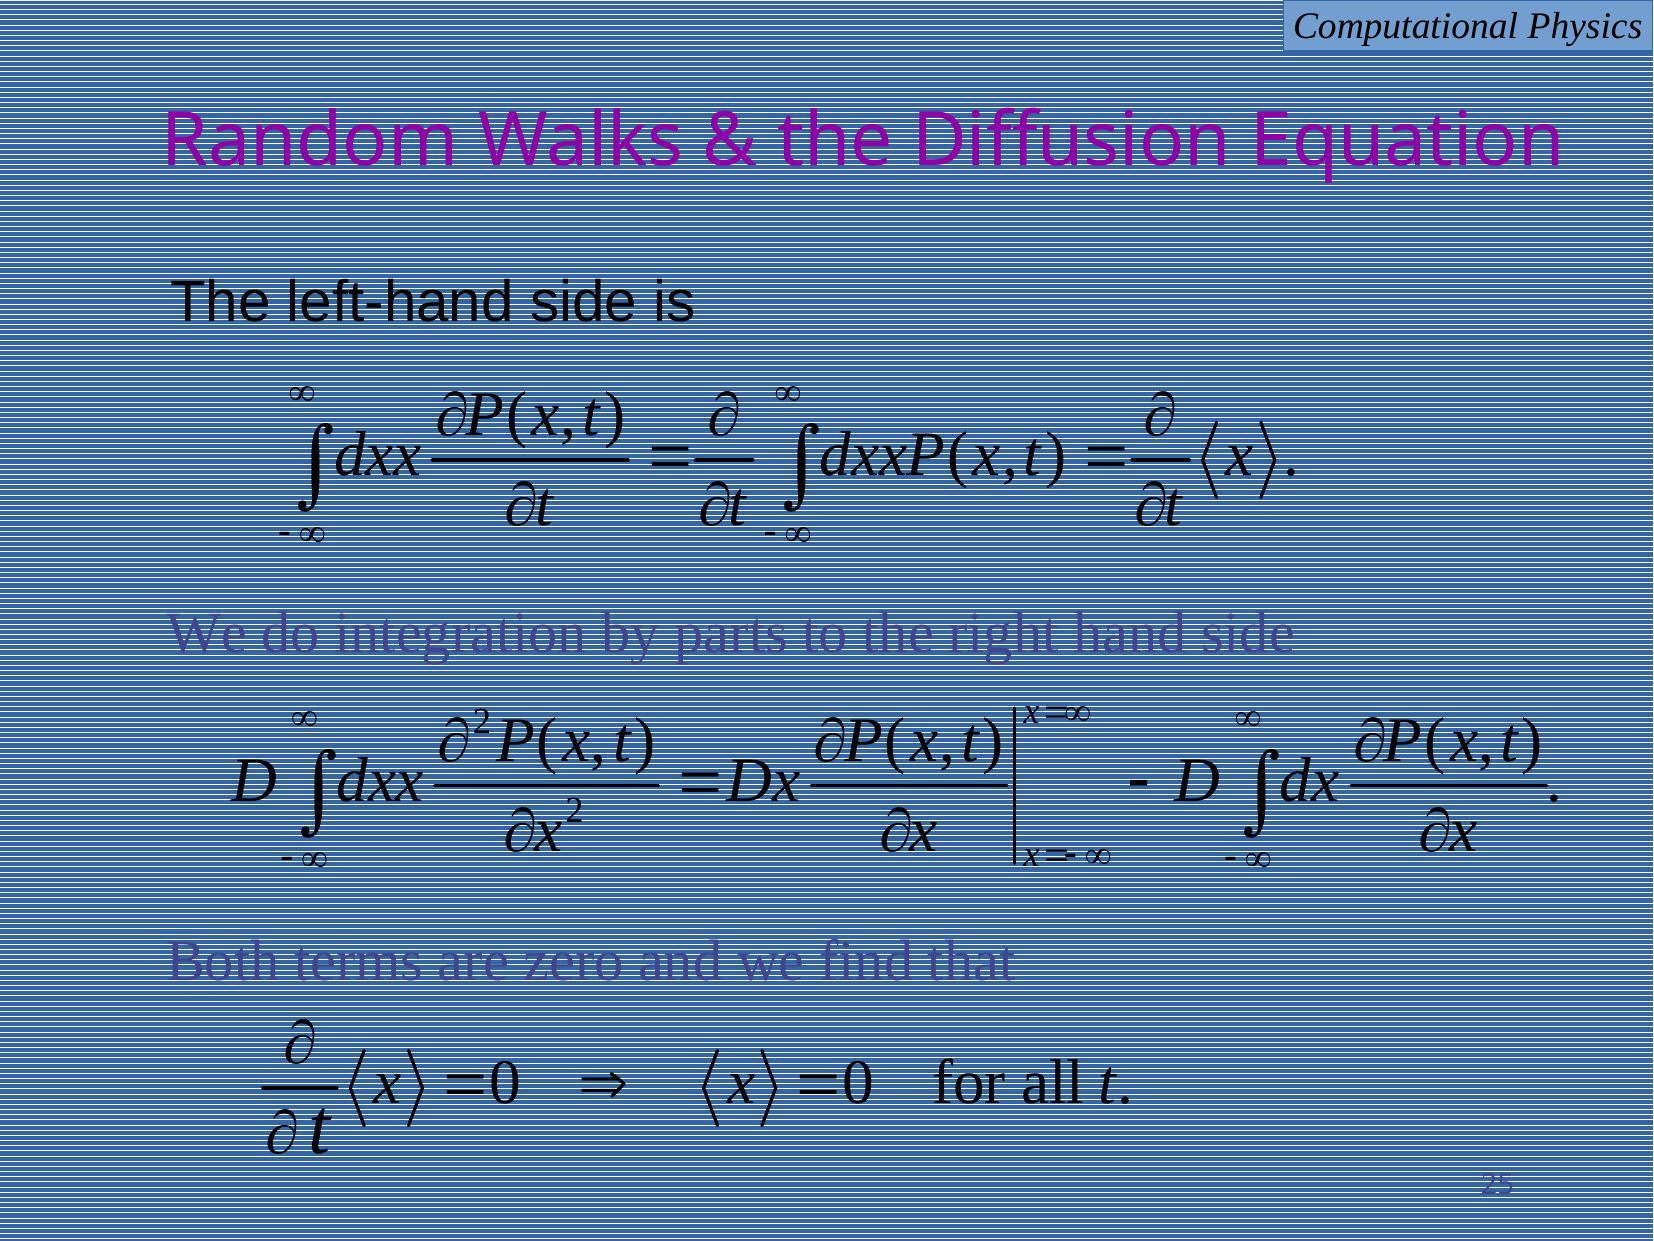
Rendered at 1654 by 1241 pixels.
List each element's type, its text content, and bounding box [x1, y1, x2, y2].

text_box Both terms are zero and we find that [151, 914, 1557, 1011]
list The left-hand side is [155, 255, 1561, 352]
title Random Walks & the Diffusion Equation [97, 66, 1595, 188]
text_box We do integration by parts to the right hand side [151, 586, 1557, 670]
chart [252, 1011, 1139, 1168]
chart [220, 679, 1572, 881]
chart [268, 364, 1309, 556]
text_box <number> [1184, 1130, 1529, 1213]
